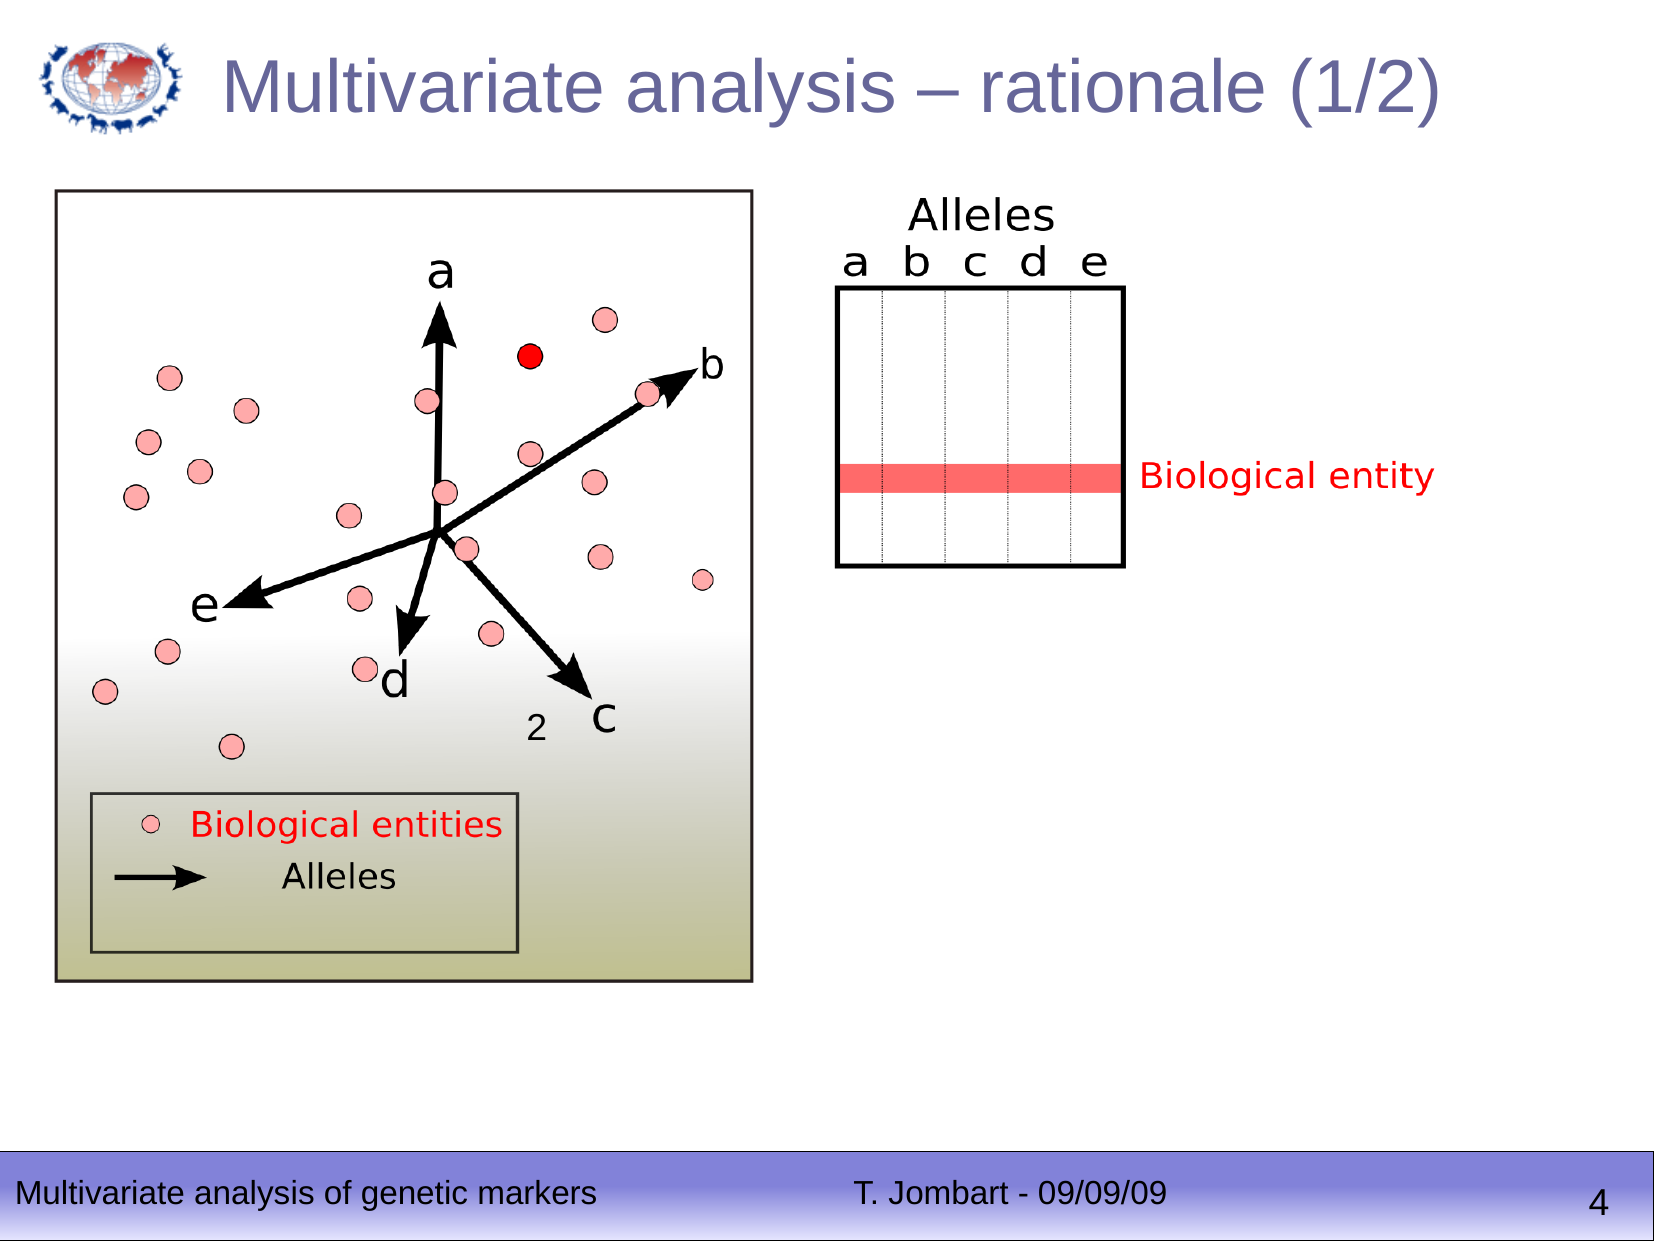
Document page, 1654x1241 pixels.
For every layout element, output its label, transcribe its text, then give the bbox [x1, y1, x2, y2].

text_box Multivariate analysis of genetic markers [0, 1167, 614, 1220]
text_box T. Jombart - 09/09/09 [838, 1167, 1202, 1225]
text_box Multivariate analysis – rationale (1/2) [206, 37, 1654, 136]
picture [41, 177, 1654, 1004]
text_box [0, 1151, 1654, 1241]
text_box 2 [511, 699, 563, 757]
picture [25, 29, 186, 144]
text_box 4 [1573, 1174, 1625, 1232]
